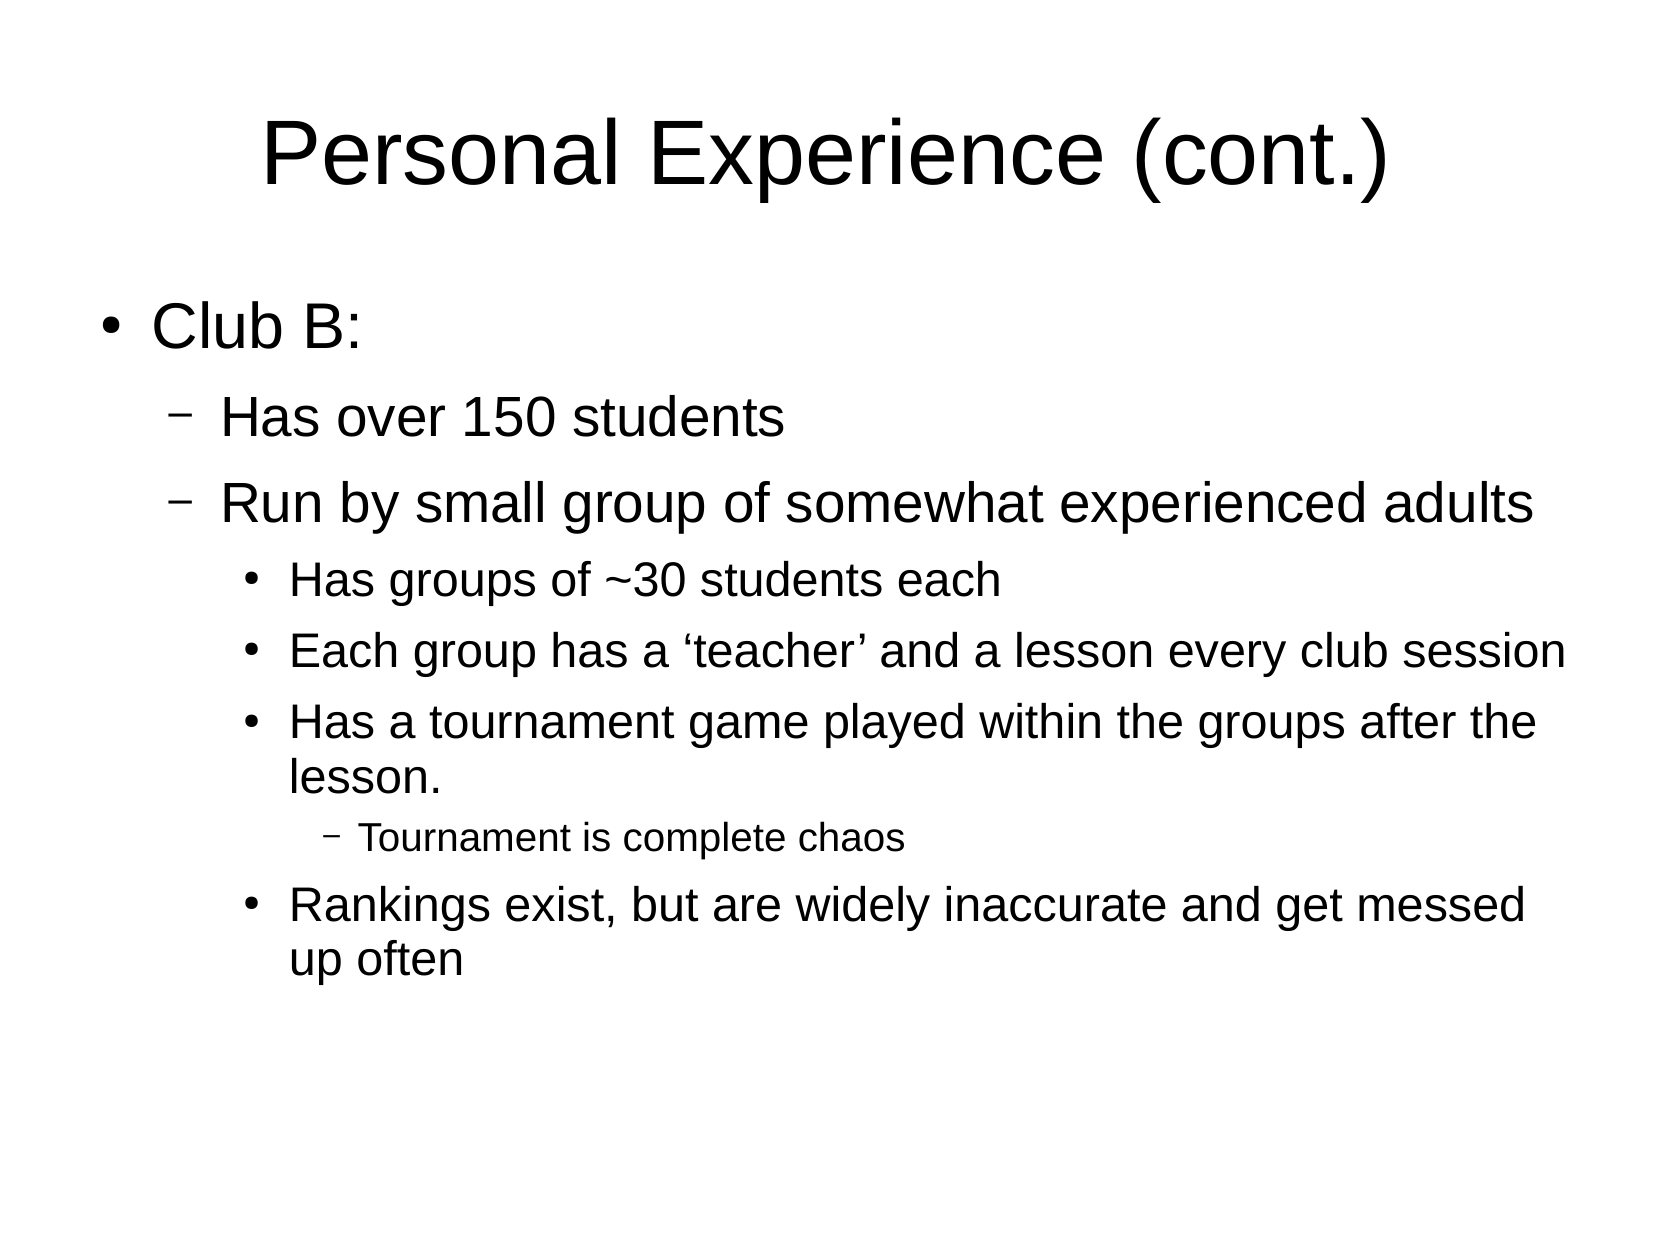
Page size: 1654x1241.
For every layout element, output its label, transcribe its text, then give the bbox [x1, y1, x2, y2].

list Club B: Has over 150 students Run by small group of somewhat experienced adults Has groups of ~30 students each Each group has a ‘teacher’ and a lesson every club session Has a tournament game played within the groups after the lesson. Tournament is complete chaos Rankings exist, but are widely inaccurate and get messed up often [82, 290, 1571, 1010]
title Personal Experience (cont.) [82, 49, 1571, 257]
